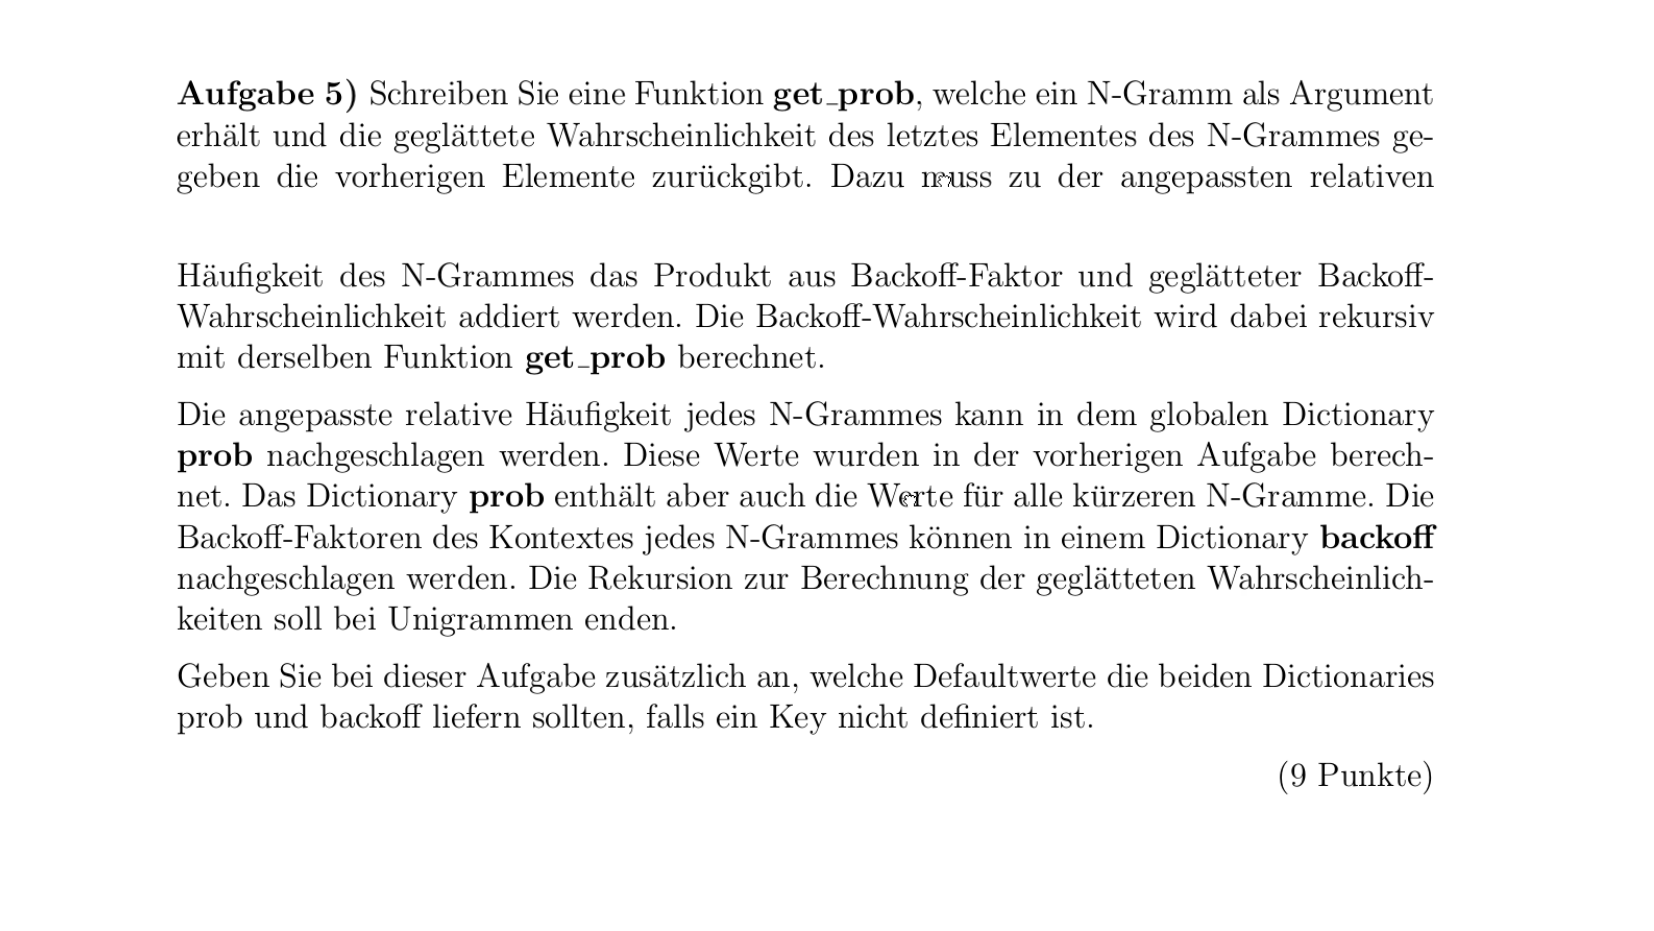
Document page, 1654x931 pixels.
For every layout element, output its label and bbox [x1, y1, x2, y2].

picture [119, 53, 1486, 811]
